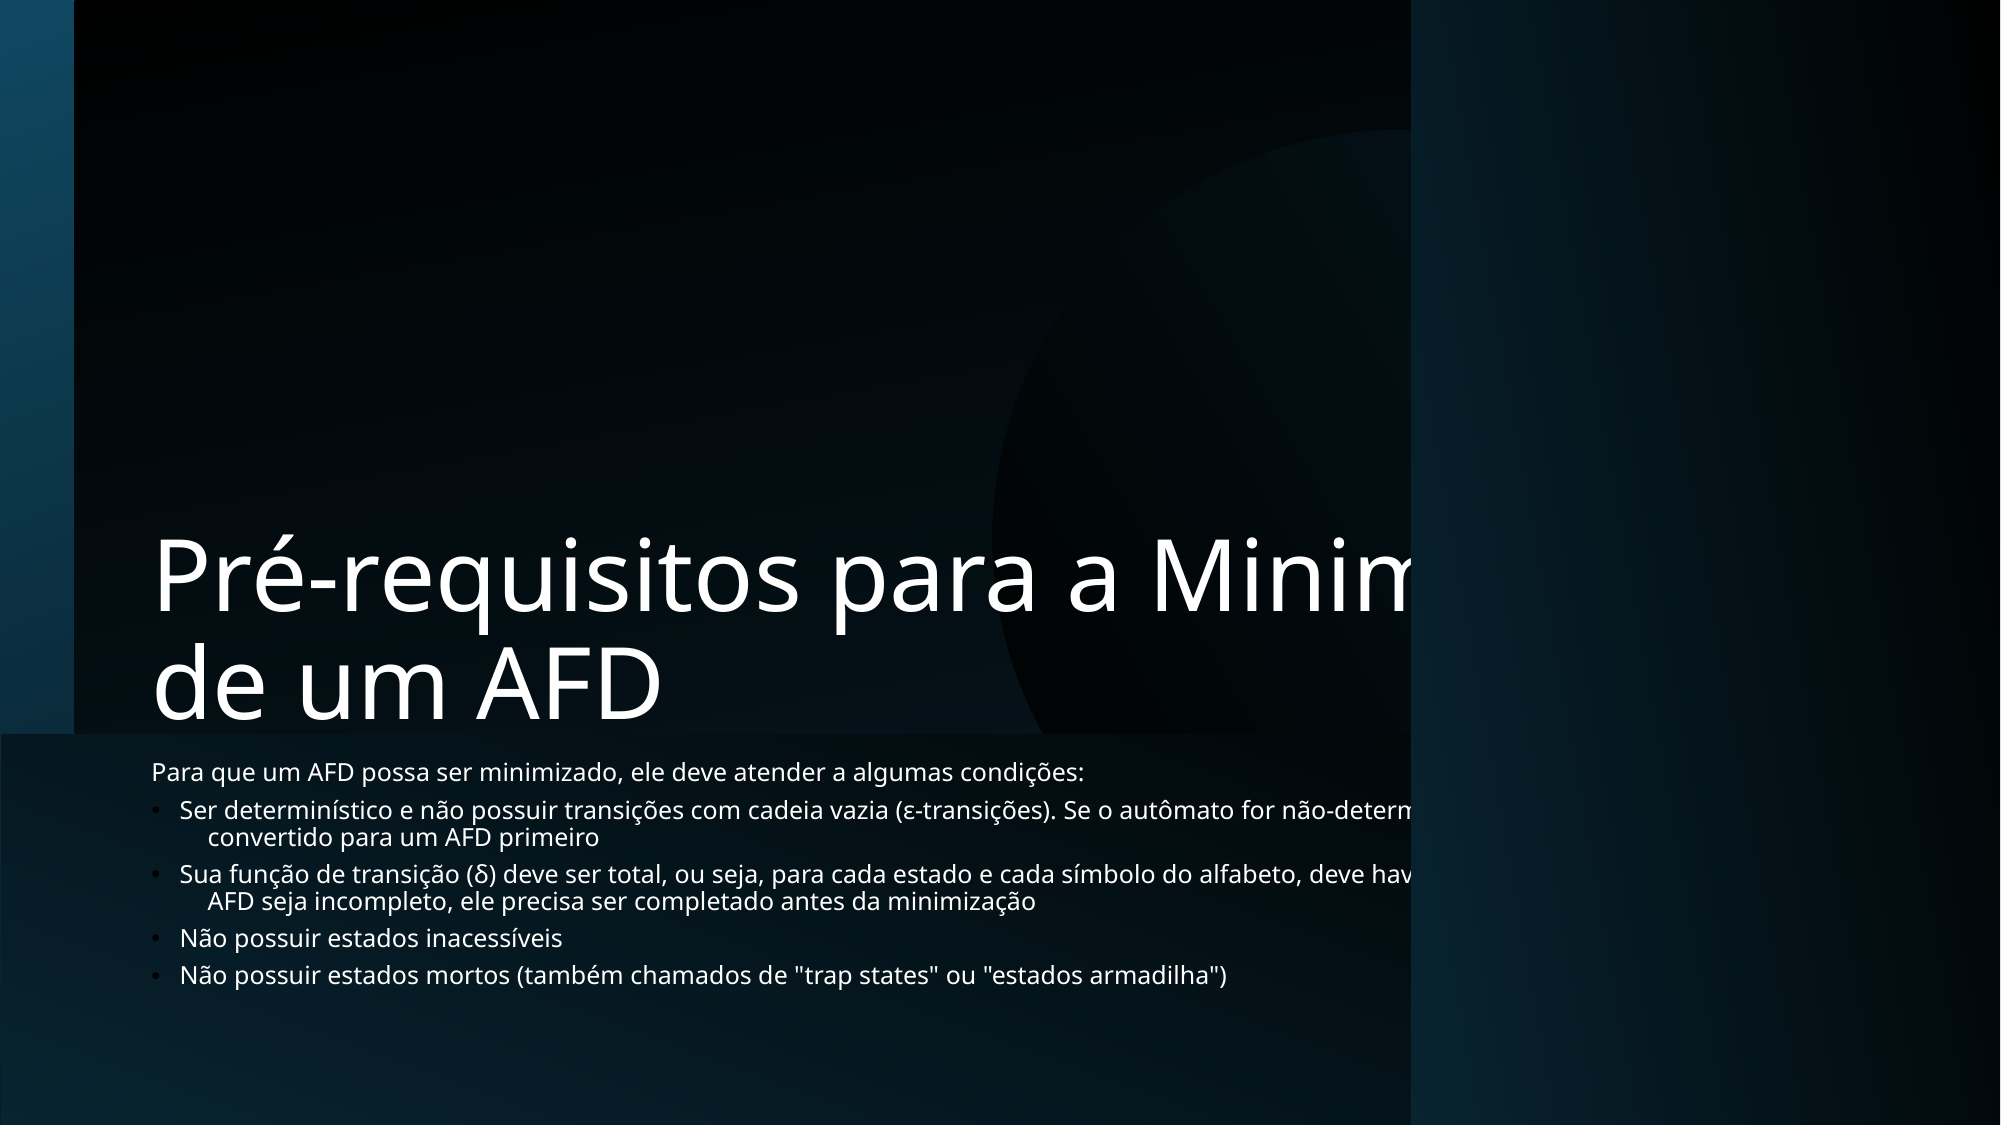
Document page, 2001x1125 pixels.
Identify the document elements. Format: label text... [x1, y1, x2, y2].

list Para que um AFD possa ser minimizado, ele deve atender a algumas condições: Ser determinístico e não possuir transições com cadeia vazia (ε-transições). Se o autômato for não-determinístico (AFND), ele deve ser convertido para um AFD primeiro Sua função de transição (δ) deve ser total, ou seja, para cada estado e cada símbolo do alfabeto, deve haver uma transição definida. Caso o AFD seja incompleto, ele precisa ser completado antes da minimização Não possuir estados inacessíveis Não possuir estados mortos (também chamados de "trap states" ou "estados armadilha") [74, 681, 1411, 1039]
title Pré-requisitos para a Minimização de um AFD [74, 2, 1411, 559]
text_box [0, 0, 2000, 1125]
